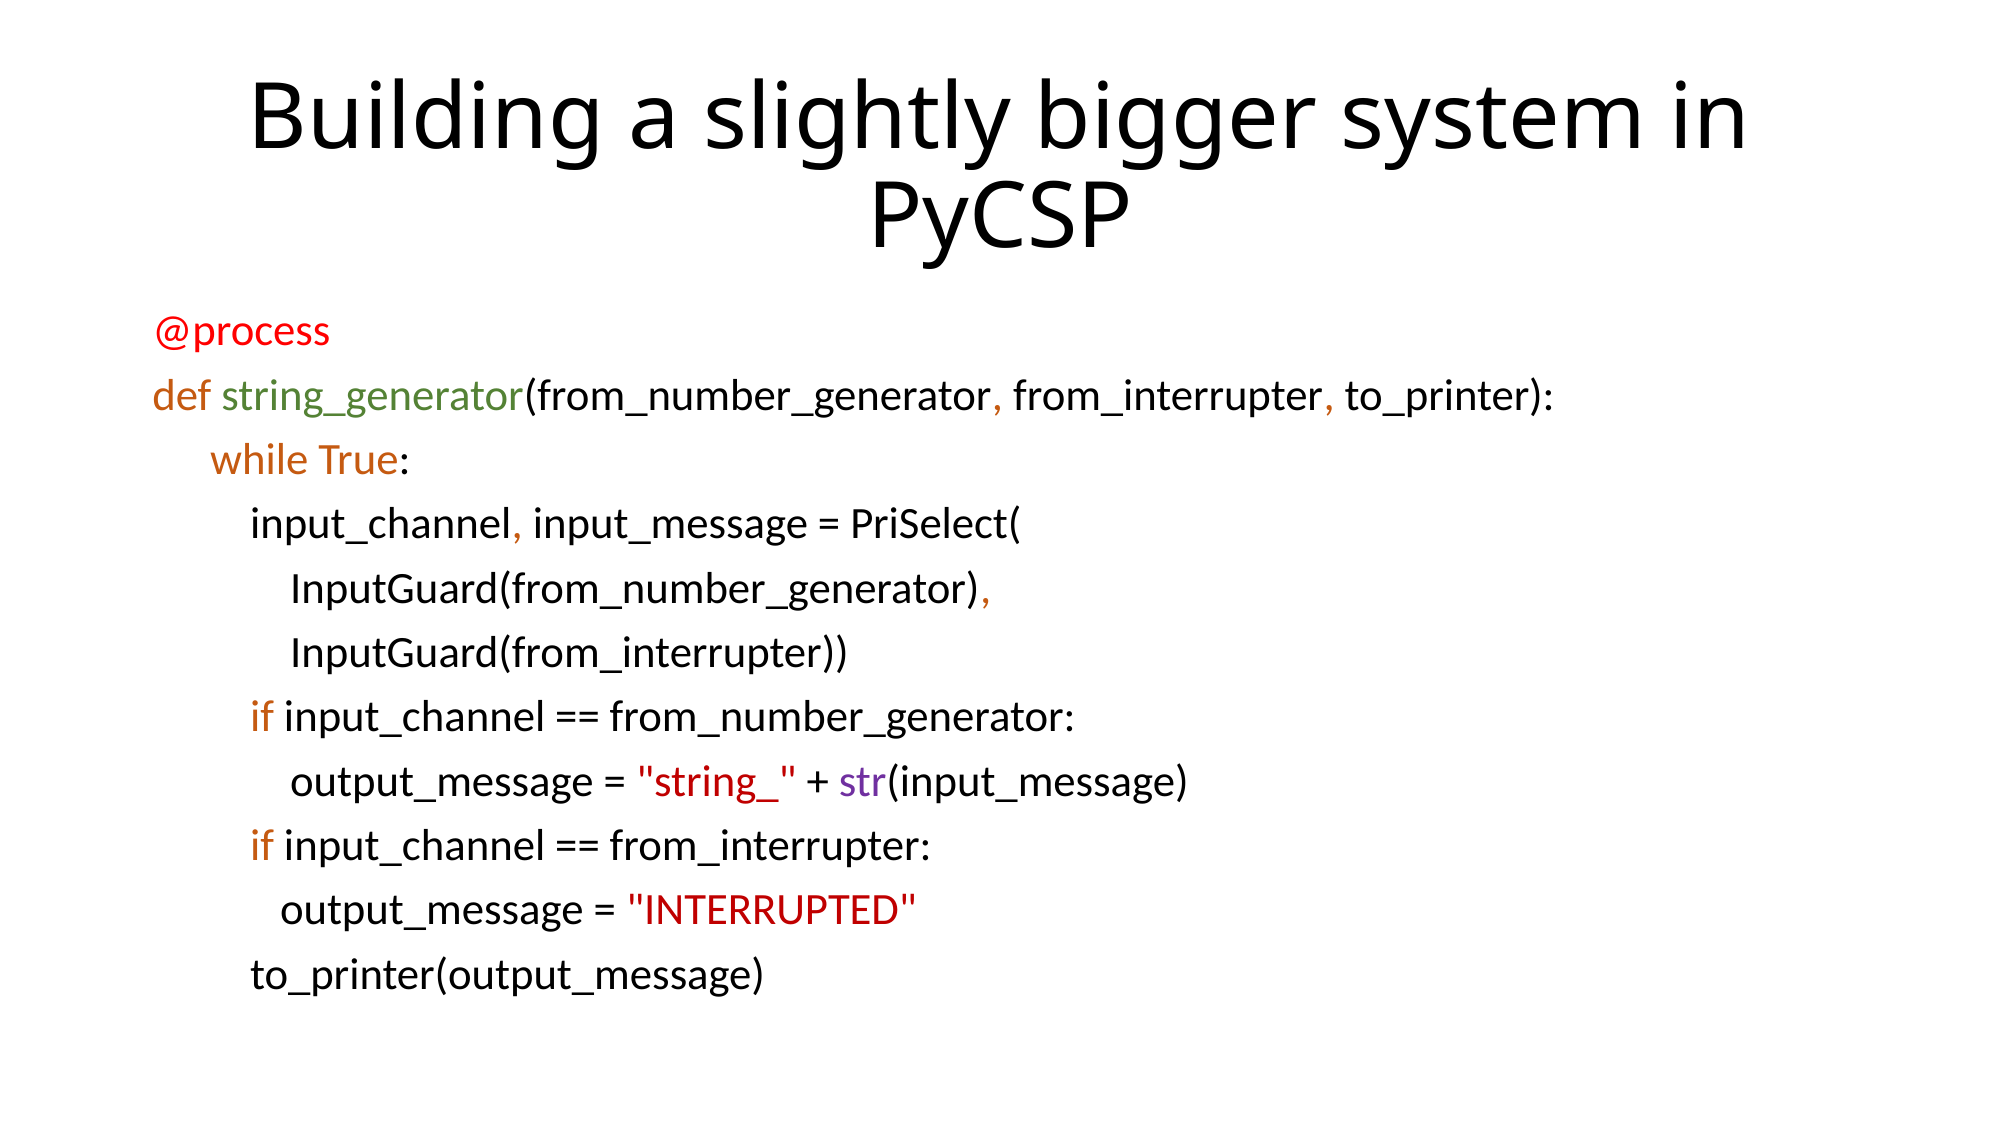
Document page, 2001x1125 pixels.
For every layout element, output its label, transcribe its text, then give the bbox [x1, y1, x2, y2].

title Building a slightly bigger system in PyCSP [137, 59, 1863, 278]
list @process def string_generator(from_number_generator, from_interrupter, to_printer): while True: input_channel, input_message = PriSelect( InputGuard(from_number_generator), InputGuard(from_interrupter)) if input_channel == from_number_generator: output_message = "string_" + str(input_message) if input_channel == from_interrupter: output_message = "INTERRUPTED" to_printer(output_message) [137, 299, 1863, 1014]
